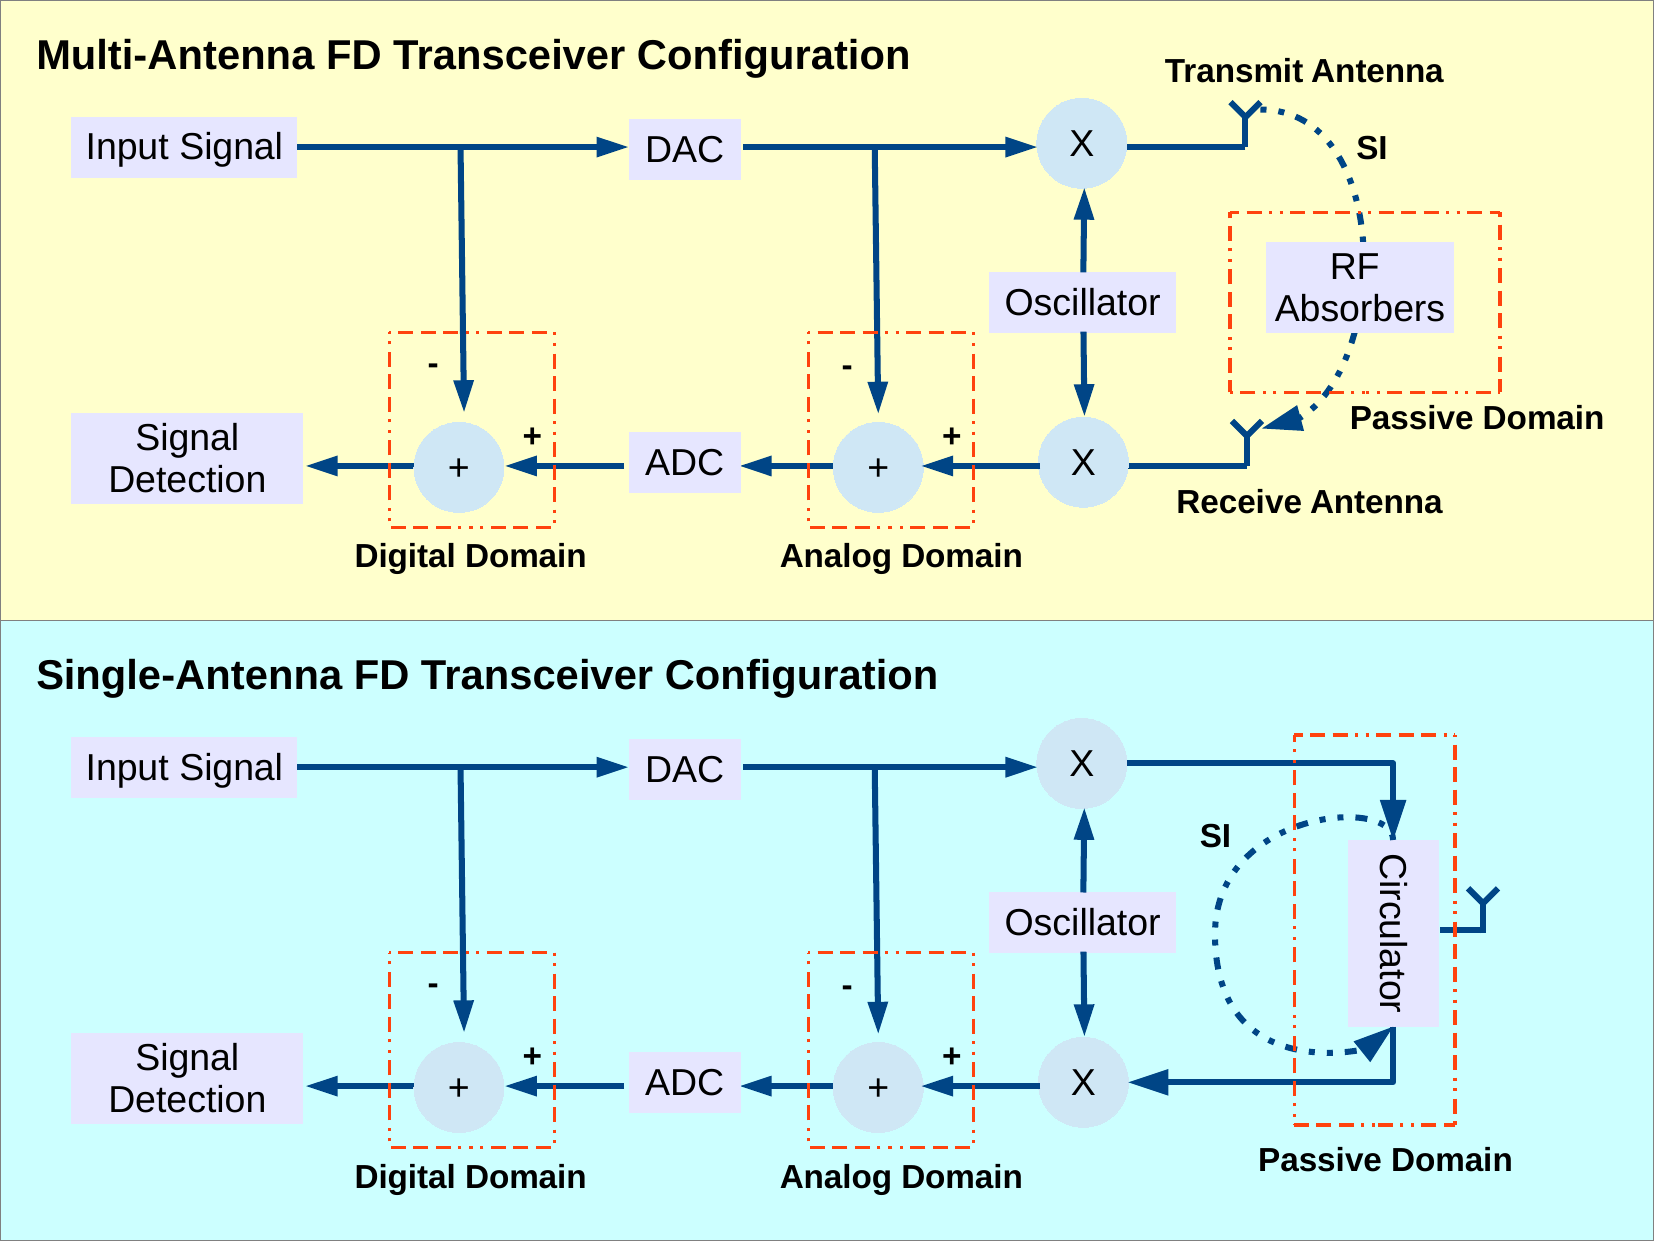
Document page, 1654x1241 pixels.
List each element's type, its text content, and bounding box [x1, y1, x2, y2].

text_box X [1038, 1037, 1129, 1128]
text_box Transmit Antenna [1150, 44, 1459, 98]
text_box ADC [629, 1052, 741, 1113]
text_box Passive Domain [1243, 1134, 1528, 1188]
text_box X [1036, 718, 1127, 809]
text_box Input Signal [71, 737, 297, 798]
text_box + [413, 422, 504, 513]
text_box DAC [629, 119, 741, 180]
text_box X [1038, 417, 1129, 508]
text_box [0, 0, 1654, 1241]
text_box + [413, 1042, 504, 1133]
text_box Oscillator [989, 892, 1176, 953]
text_box SI [1185, 810, 1247, 873]
text_box Signal Detection [71, 413, 303, 504]
text_box - [826, 958, 876, 1019]
text_box + [507, 1029, 558, 1090]
text_box - [412, 337, 462, 398]
text_box Oscillator [989, 272, 1176, 333]
text_box X [1036, 98, 1127, 189]
text_box Input Signal [71, 117, 297, 178]
text_box Receive Antenna [1161, 475, 1470, 529]
text_box Analog Domain [765, 530, 1038, 584]
text_box SI [1341, 122, 1403, 185]
text_box DAC [629, 739, 741, 800]
text_box Analog Domain [765, 1150, 1038, 1204]
text_box Digital Domain [339, 1150, 610, 1204]
text_box + [833, 422, 924, 513]
text_box Circulator [1348, 840, 1439, 1027]
text_box + [927, 409, 977, 470]
text_box + [927, 1029, 977, 1090]
text_box + [507, 409, 558, 470]
text_box Digital Domain [339, 530, 610, 584]
text_box - [826, 338, 876, 399]
text_box Multi-Antenna FD Transceiver Configuration [21, 24, 926, 87]
text_box Passive Domain [1335, 392, 1619, 446]
text_box - [412, 957, 462, 1018]
text_box RF Absorbers [1266, 242, 1454, 333]
text_box Single-Antenna FD Transceiver Configuration [21, 644, 954, 708]
text_box + [833, 1042, 924, 1133]
text_box Signal Detection [71, 1033, 303, 1124]
text_box ADC [629, 432, 741, 493]
